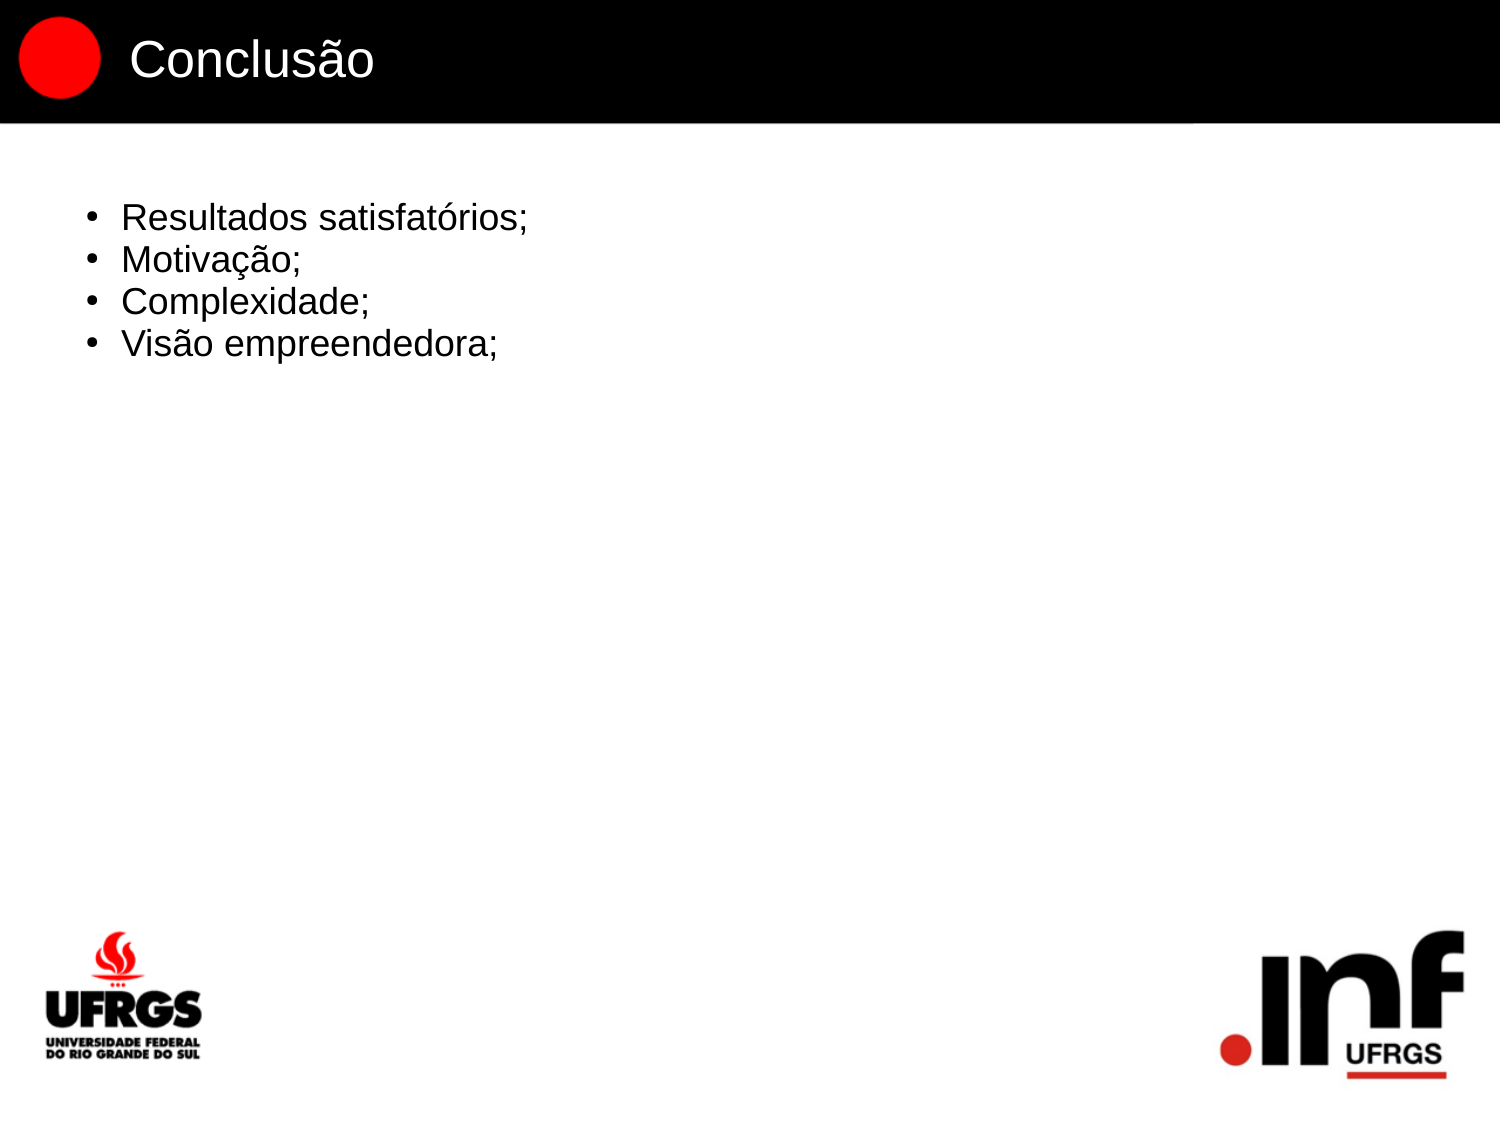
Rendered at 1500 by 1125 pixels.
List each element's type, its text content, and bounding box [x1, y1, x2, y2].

text_box Resultados satisfatórios; Motivação; Complexidade; Visão empreendedora; [70, 188, 1430, 414]
picture [0, 0, 1500, 1125]
title Conclusão [114, 1, 1465, 119]
